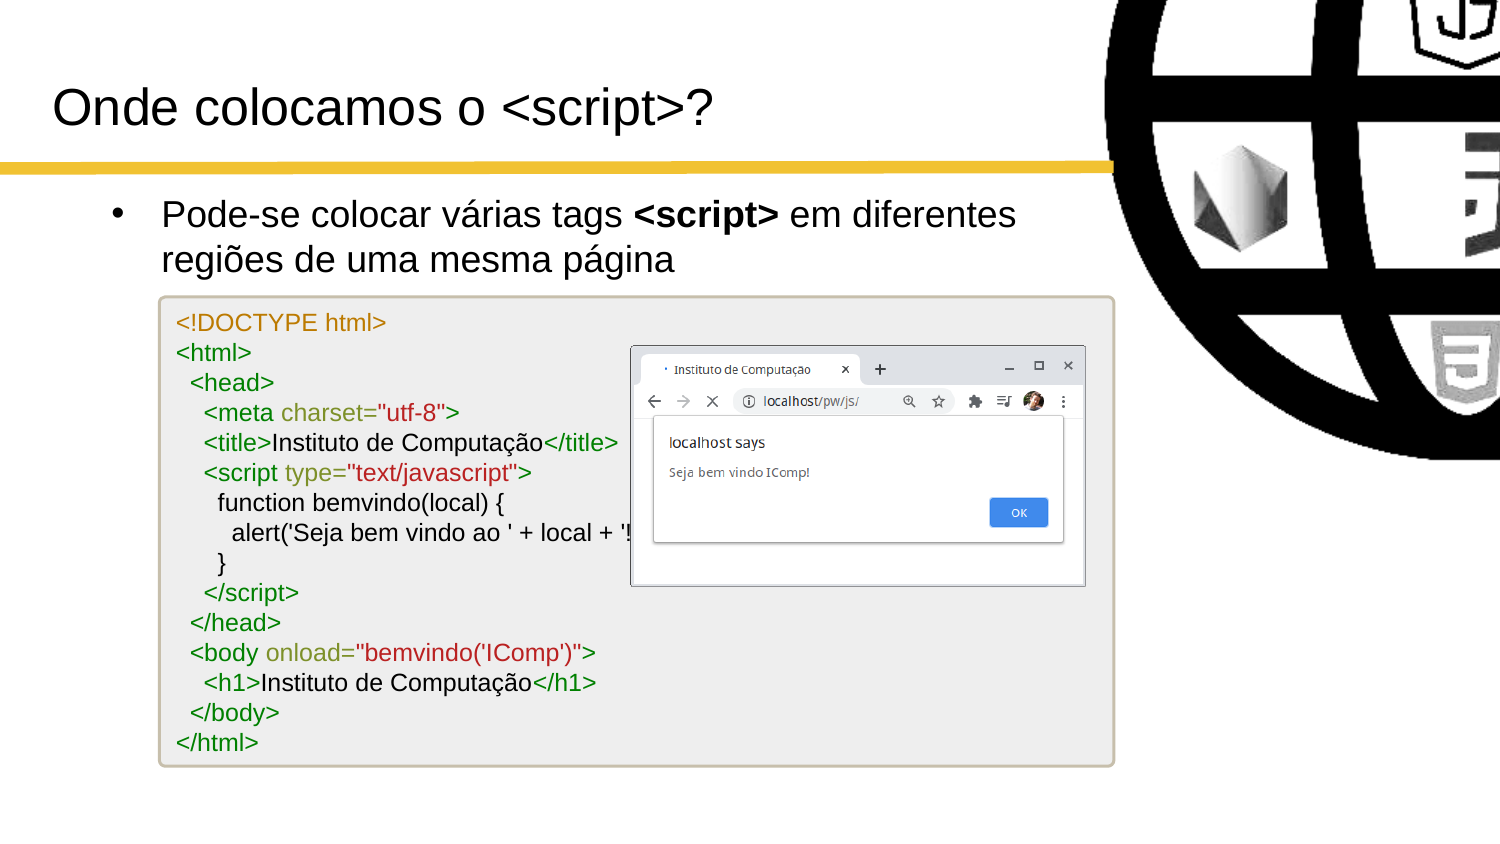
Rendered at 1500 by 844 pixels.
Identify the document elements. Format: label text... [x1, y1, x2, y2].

text_box Onde colocamos o <script>? [37, 33, 1463, 175]
text_box <!DOCTYPE html> <html> <head> <meta charset="utf-8"> <title>Instituto de Computação</title> <script type="text/javascript"> function bemvindo(local) { alert('Seja bem vindo ao ' + local + '!'); } </script> </head> <body onload="bemvindo('IComp')"> <h1>Instituto de Computação</h1> </body> </html> [159, 296, 1114, 767]
picture [1078, 0, 1500, 532]
text_box Pode-se colocar várias tags <script> em diferentes regiões de uma mesma página [90, 182, 1114, 284]
picture [630, 345, 1086, 587]
